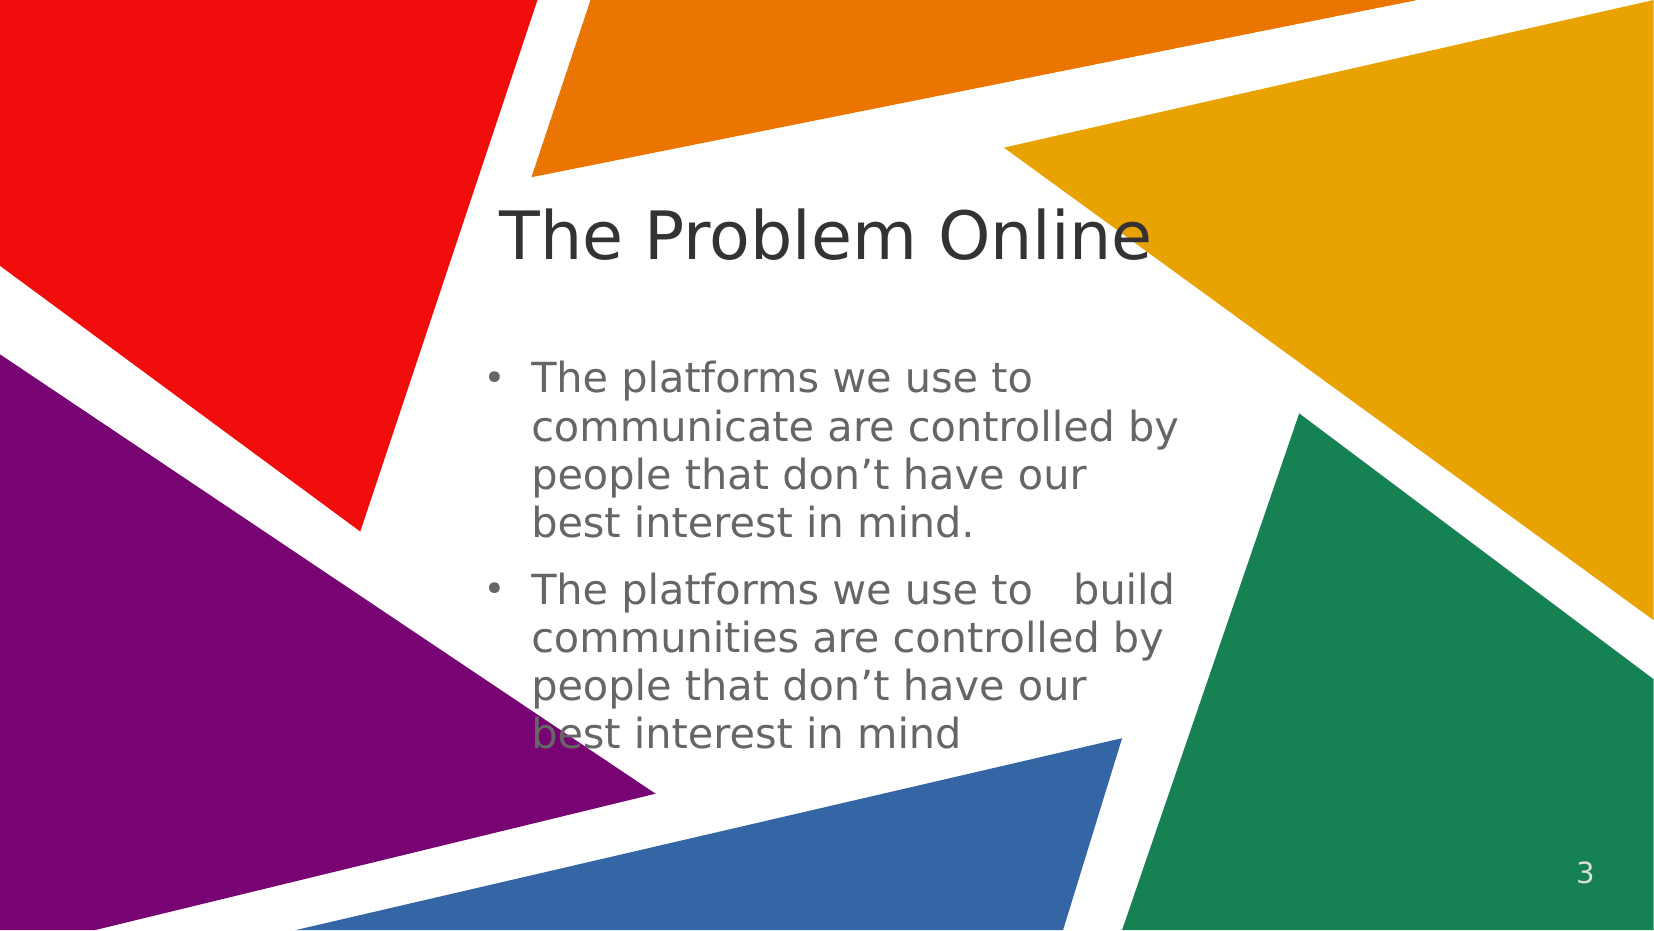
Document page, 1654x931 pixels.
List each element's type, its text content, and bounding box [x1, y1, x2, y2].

list The platforms we use to communicate are controlled by people that don’t have our best interest in mind. The platforms we use to build communities are controlled by people that don’t have our best interest in mind [472, 354, 1182, 768]
title The Problem Online [472, 147, 1182, 325]
